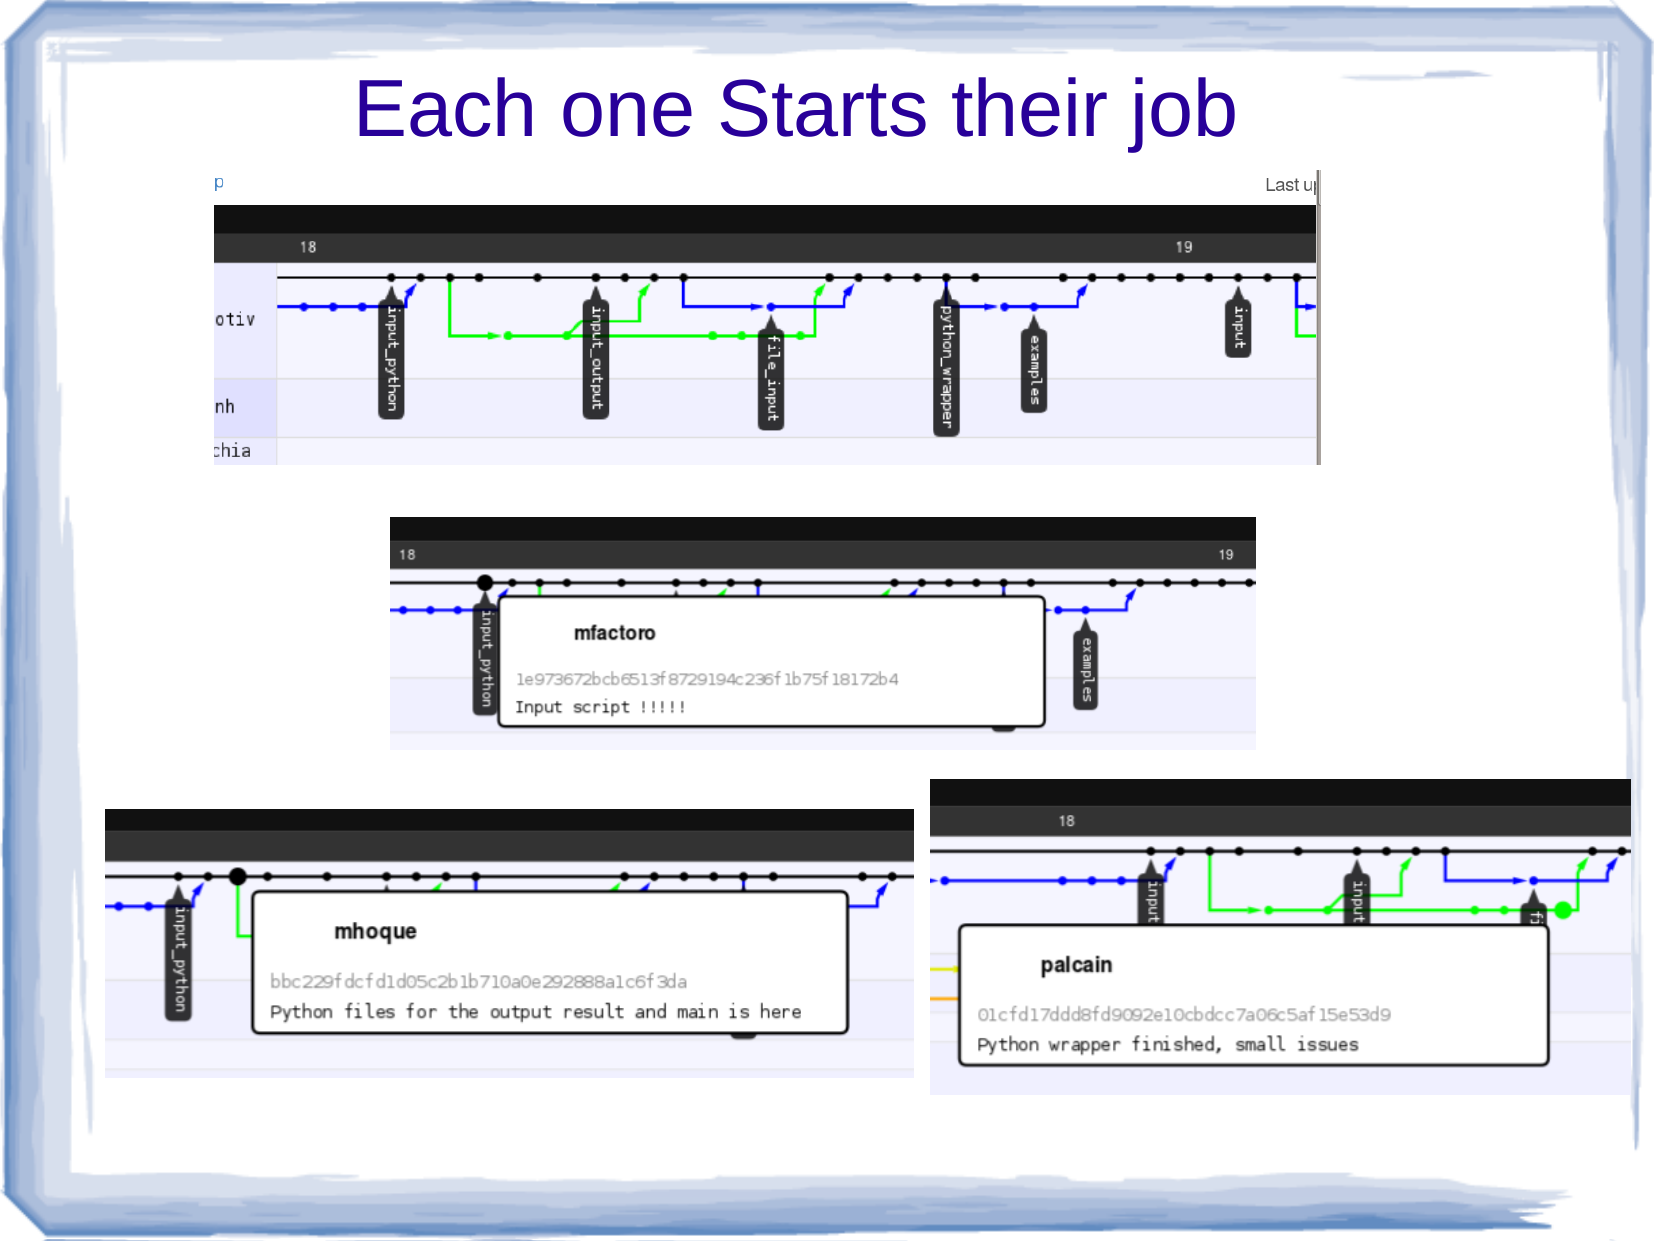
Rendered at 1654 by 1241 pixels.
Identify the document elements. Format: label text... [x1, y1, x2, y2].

picture [0, 0, 1654, 1241]
title Each one Starts their job [75, 5, 1564, 213]
